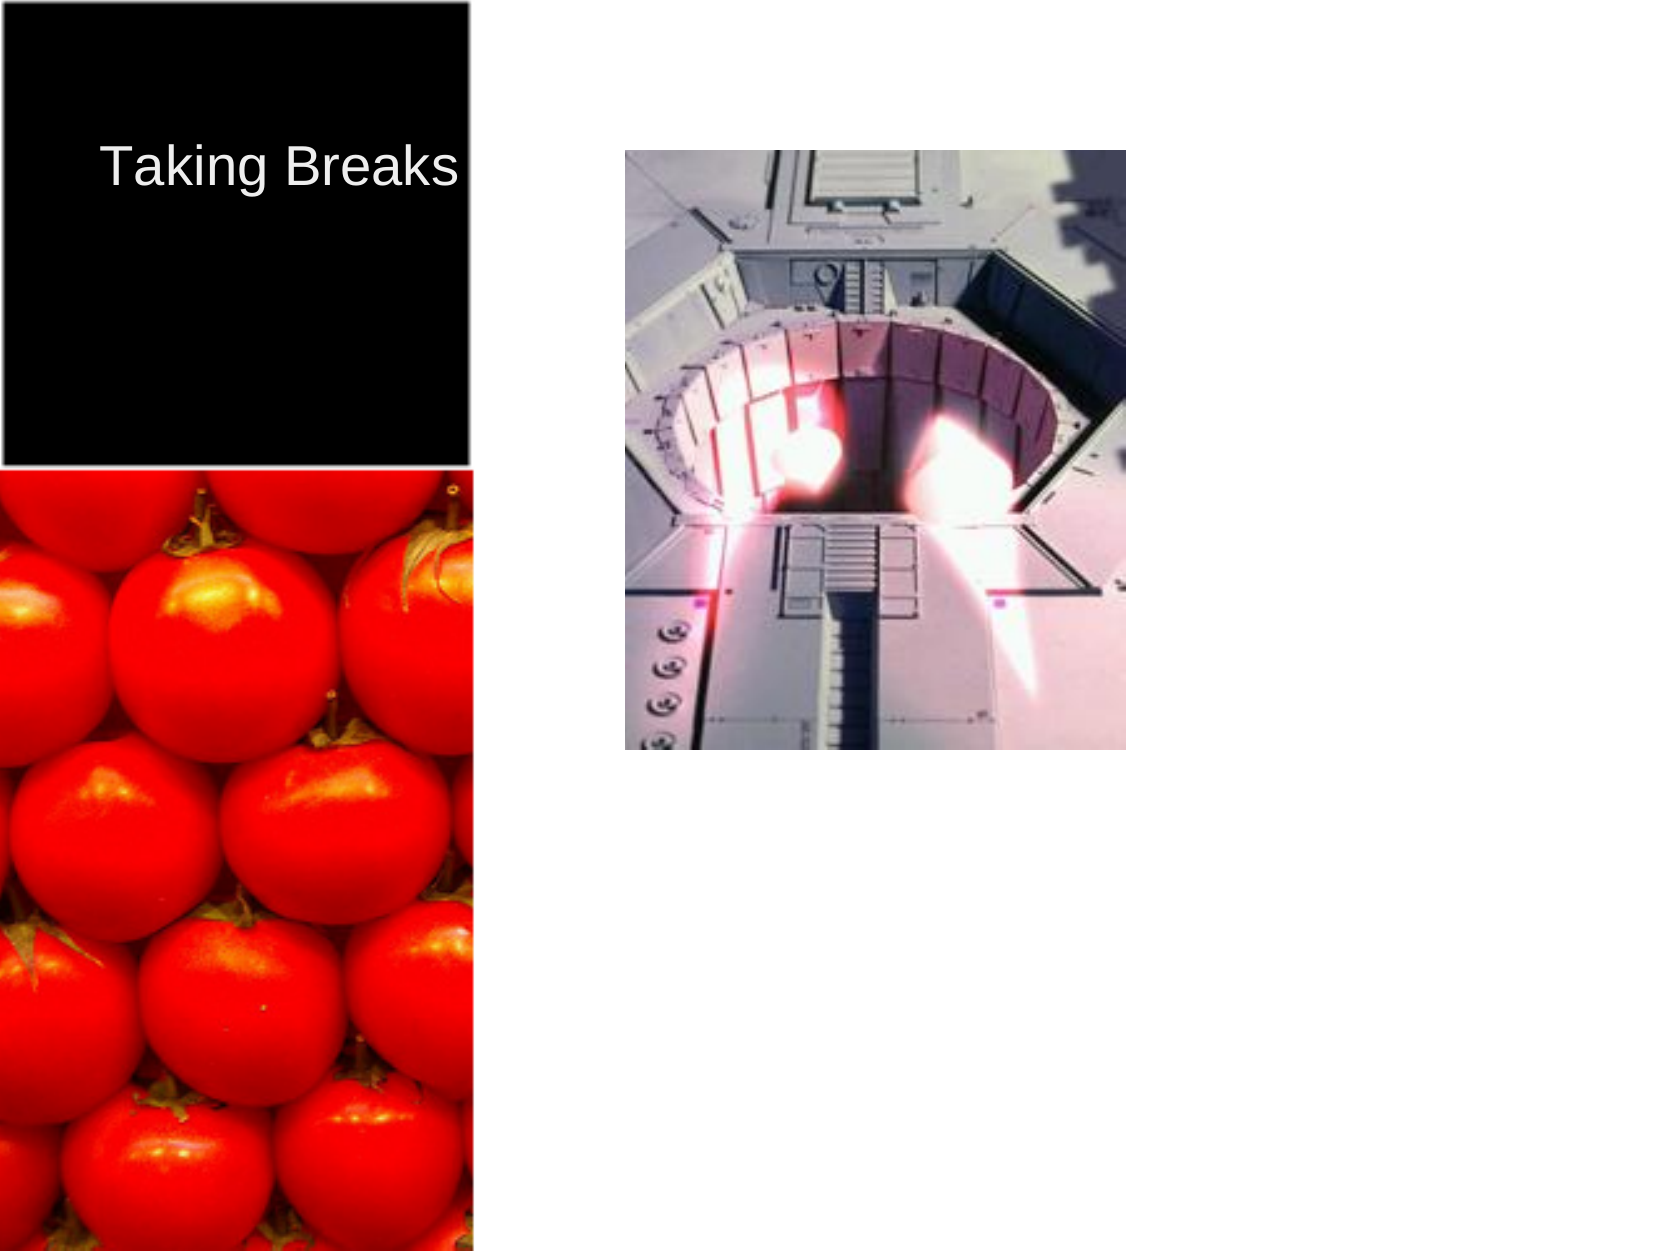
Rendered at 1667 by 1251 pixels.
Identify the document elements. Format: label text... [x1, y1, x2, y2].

text_box Taking Breaks [23, 134, 460, 199]
picture [0, 0, 1667, 1251]
